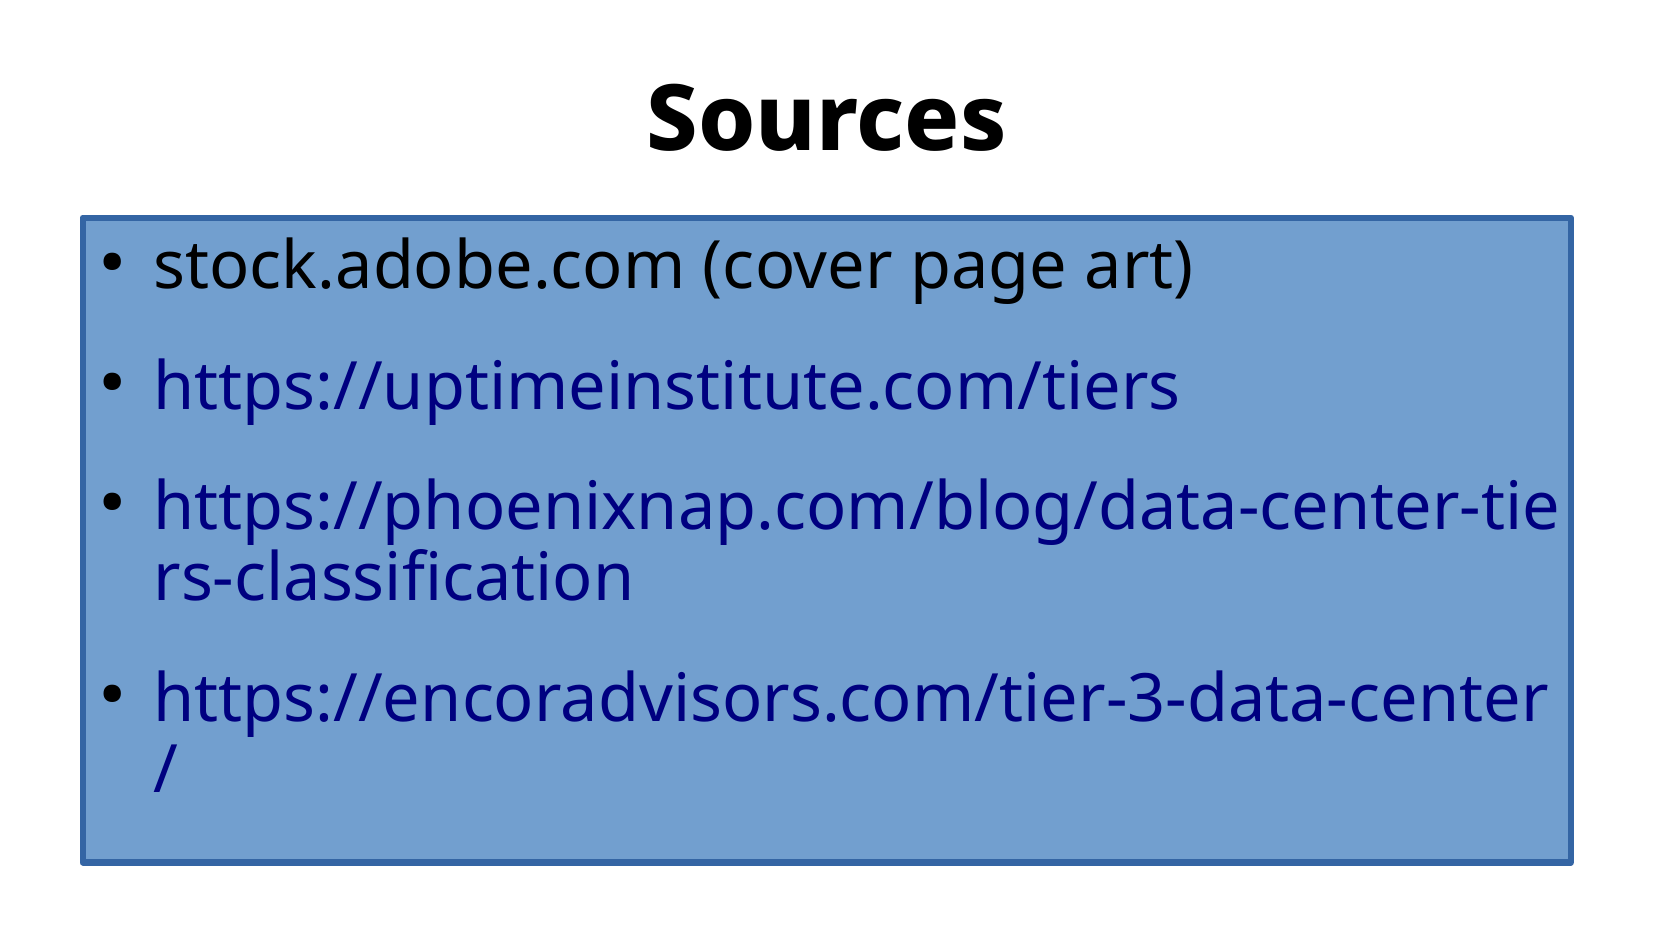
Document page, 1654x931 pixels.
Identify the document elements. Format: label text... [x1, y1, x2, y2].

title Sources [82, 37, 1571, 193]
list stock.adobe.com (cover page art) https://uptimeinstitute.com/tiers https://phoenixnap.com/blog/data-center-tiers-classification https://encoradvisors.com/tier-3-data-center/ [82, 217, 1571, 863]
